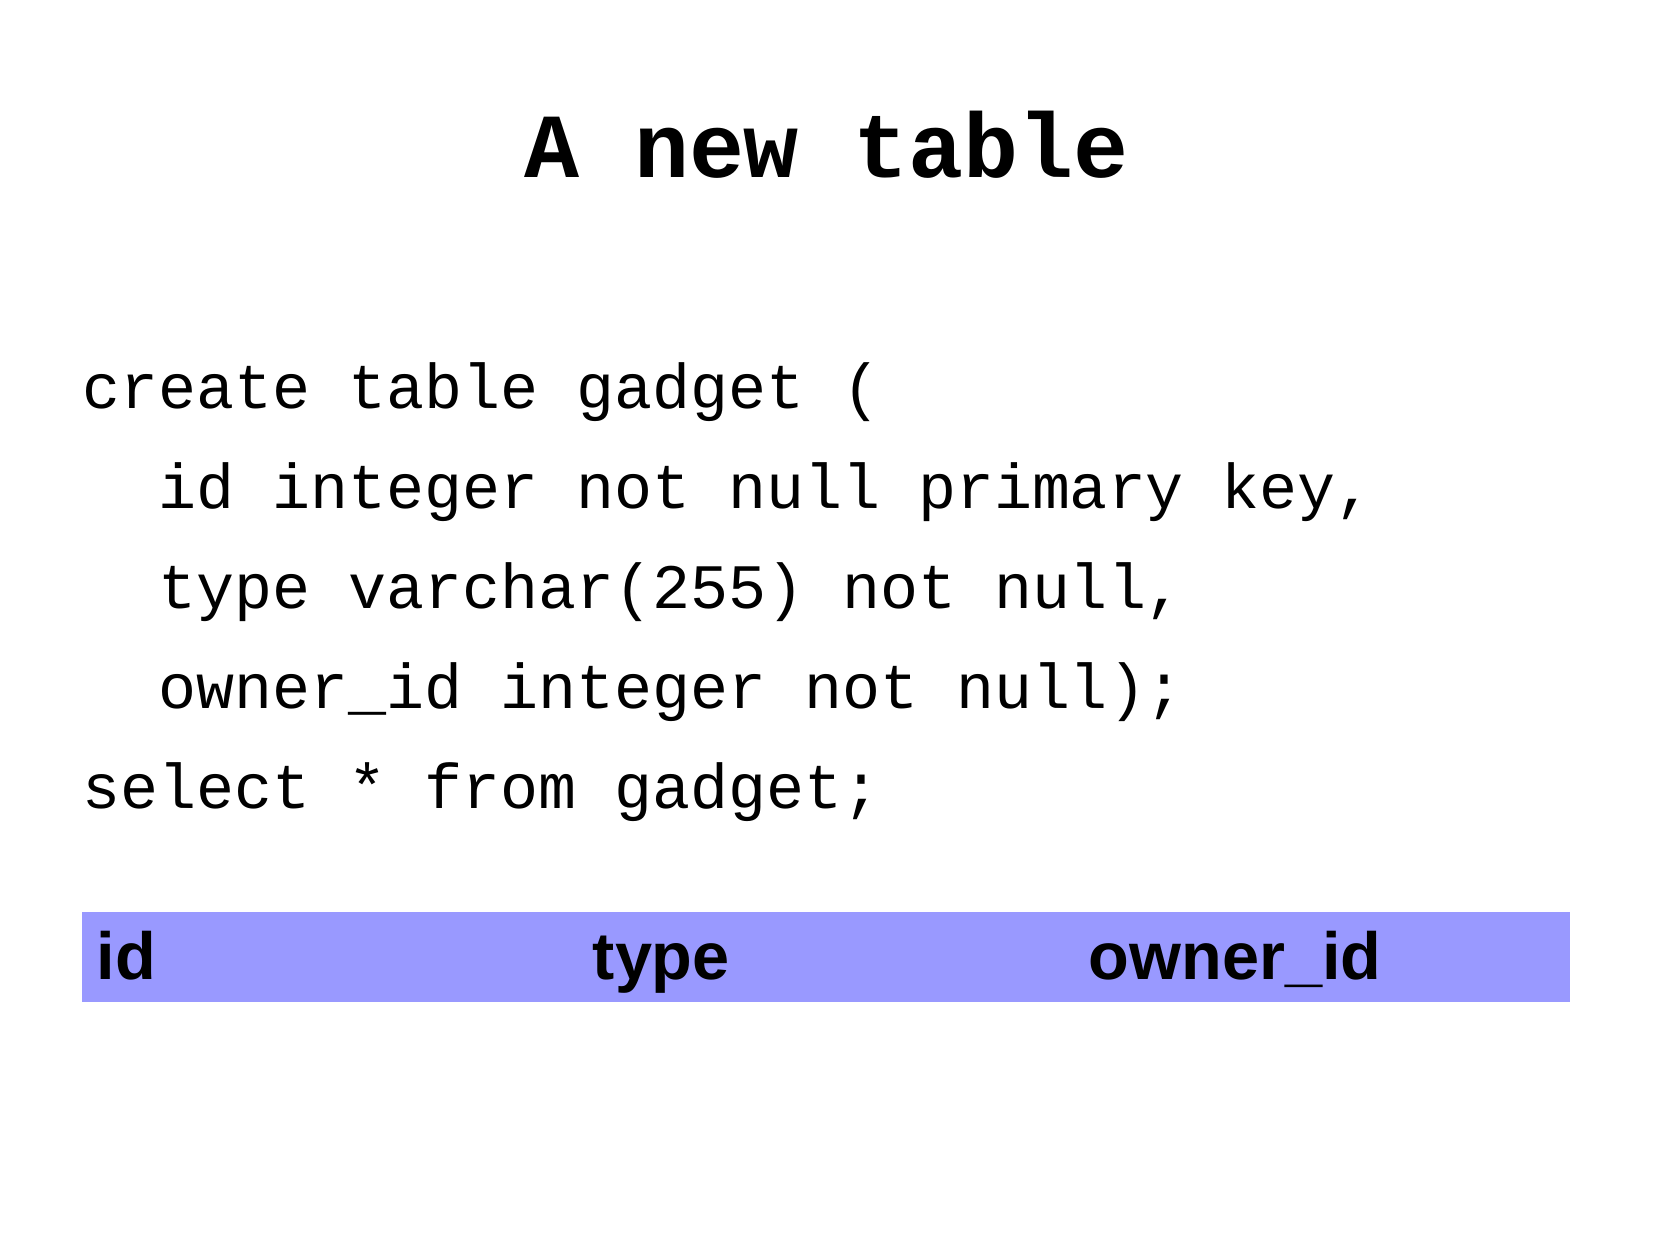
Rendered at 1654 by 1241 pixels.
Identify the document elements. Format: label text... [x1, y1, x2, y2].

table_header owner_id [1074, 912, 1570, 1002]
table_header type [578, 912, 1074, 1002]
title A new table [82, 49, 1571, 256]
table_header id [82, 912, 578, 1002]
list create table gadget ( id integer not null primary key, type varchar(255) not null, owner_id integer not null); select * from gadget; [82, 256, 1571, 828]
